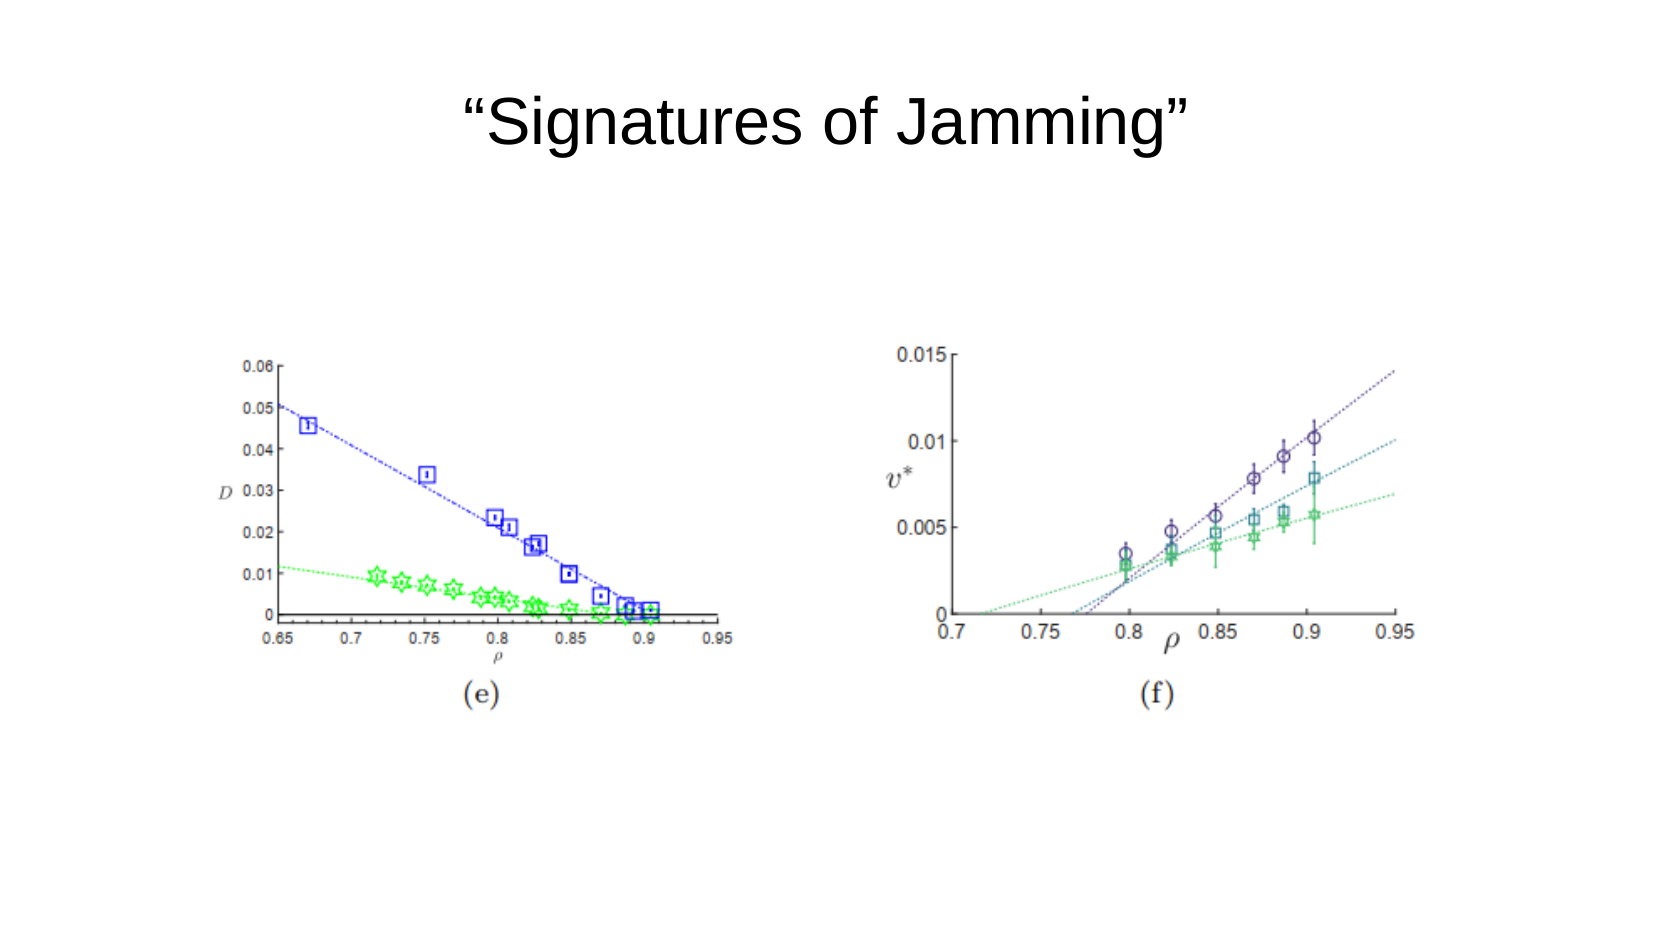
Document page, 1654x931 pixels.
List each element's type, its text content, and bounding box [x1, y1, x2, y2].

title “Signatures of Jamming” [82, 37, 1571, 207]
picture [177, 324, 1445, 718]
